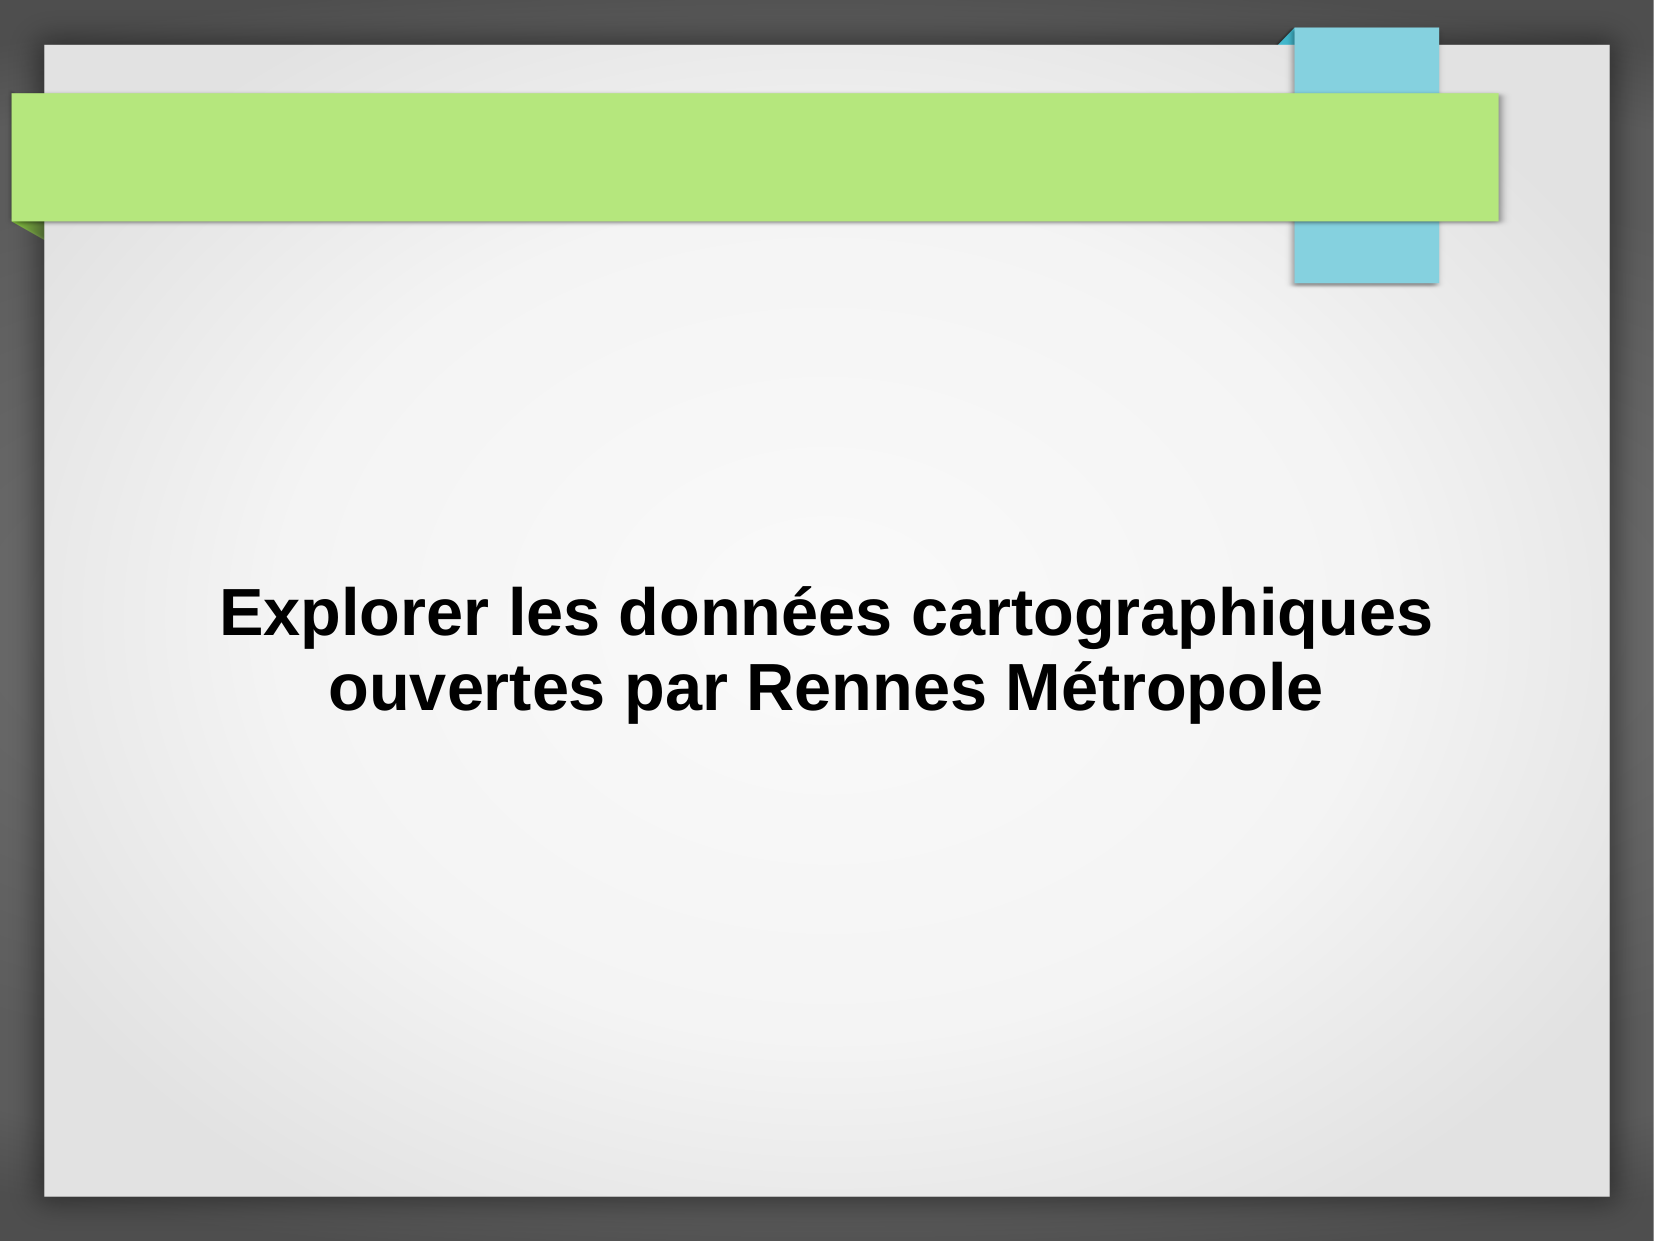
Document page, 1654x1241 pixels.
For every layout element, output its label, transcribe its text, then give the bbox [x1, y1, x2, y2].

picture [0, 0, 1654, 1241]
subtitle Explorer les données cartographiques ouvertes par Rennes Métropole [82, 290, 1571, 1010]
